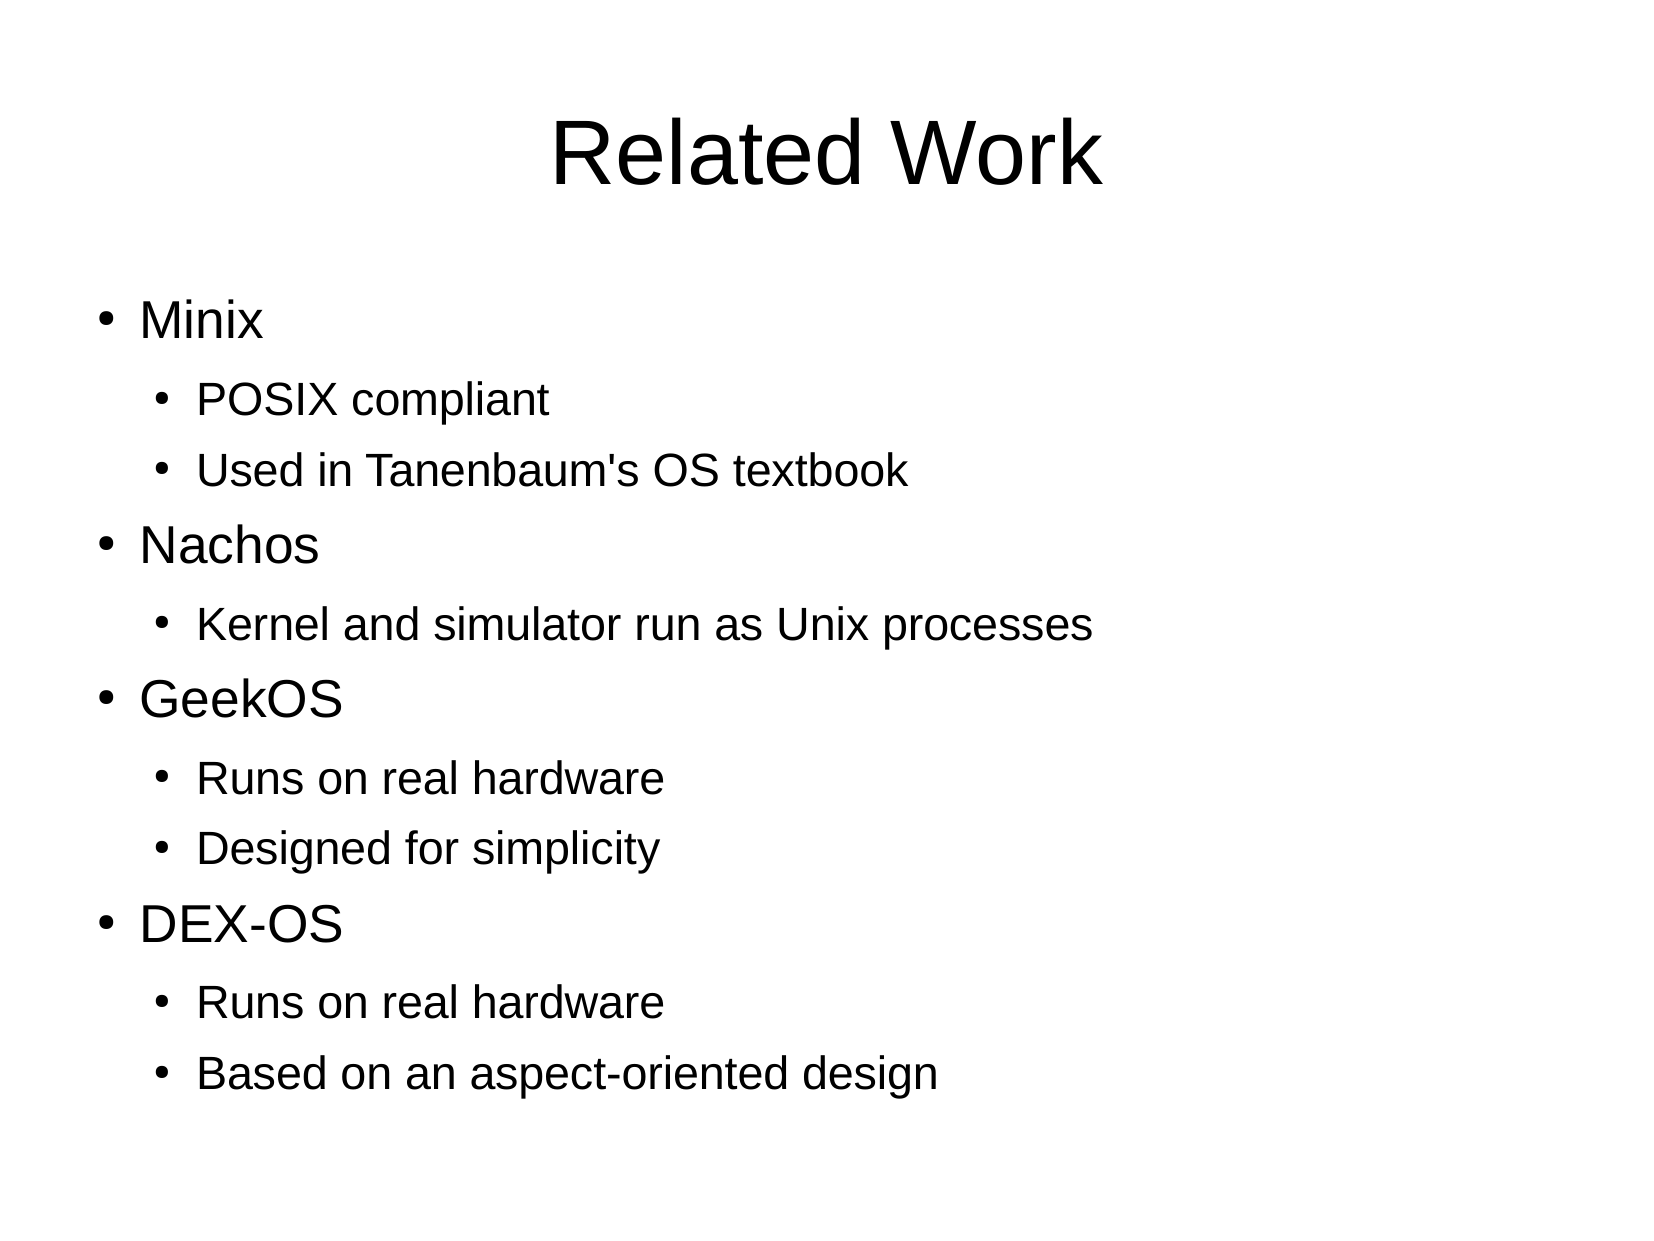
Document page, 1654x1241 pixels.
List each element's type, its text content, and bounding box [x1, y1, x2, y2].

list Minix POSIX compliant Used in Tanenbaum's OS textbook Nachos Kernel and simulator run as Unix processes GeekOS Runs on real hardware Designed for simplicity DEX-OS Runs on real hardware Based on an aspect-oriented design [82, 290, 1571, 1109]
title Related Work [82, 56, 1571, 250]
